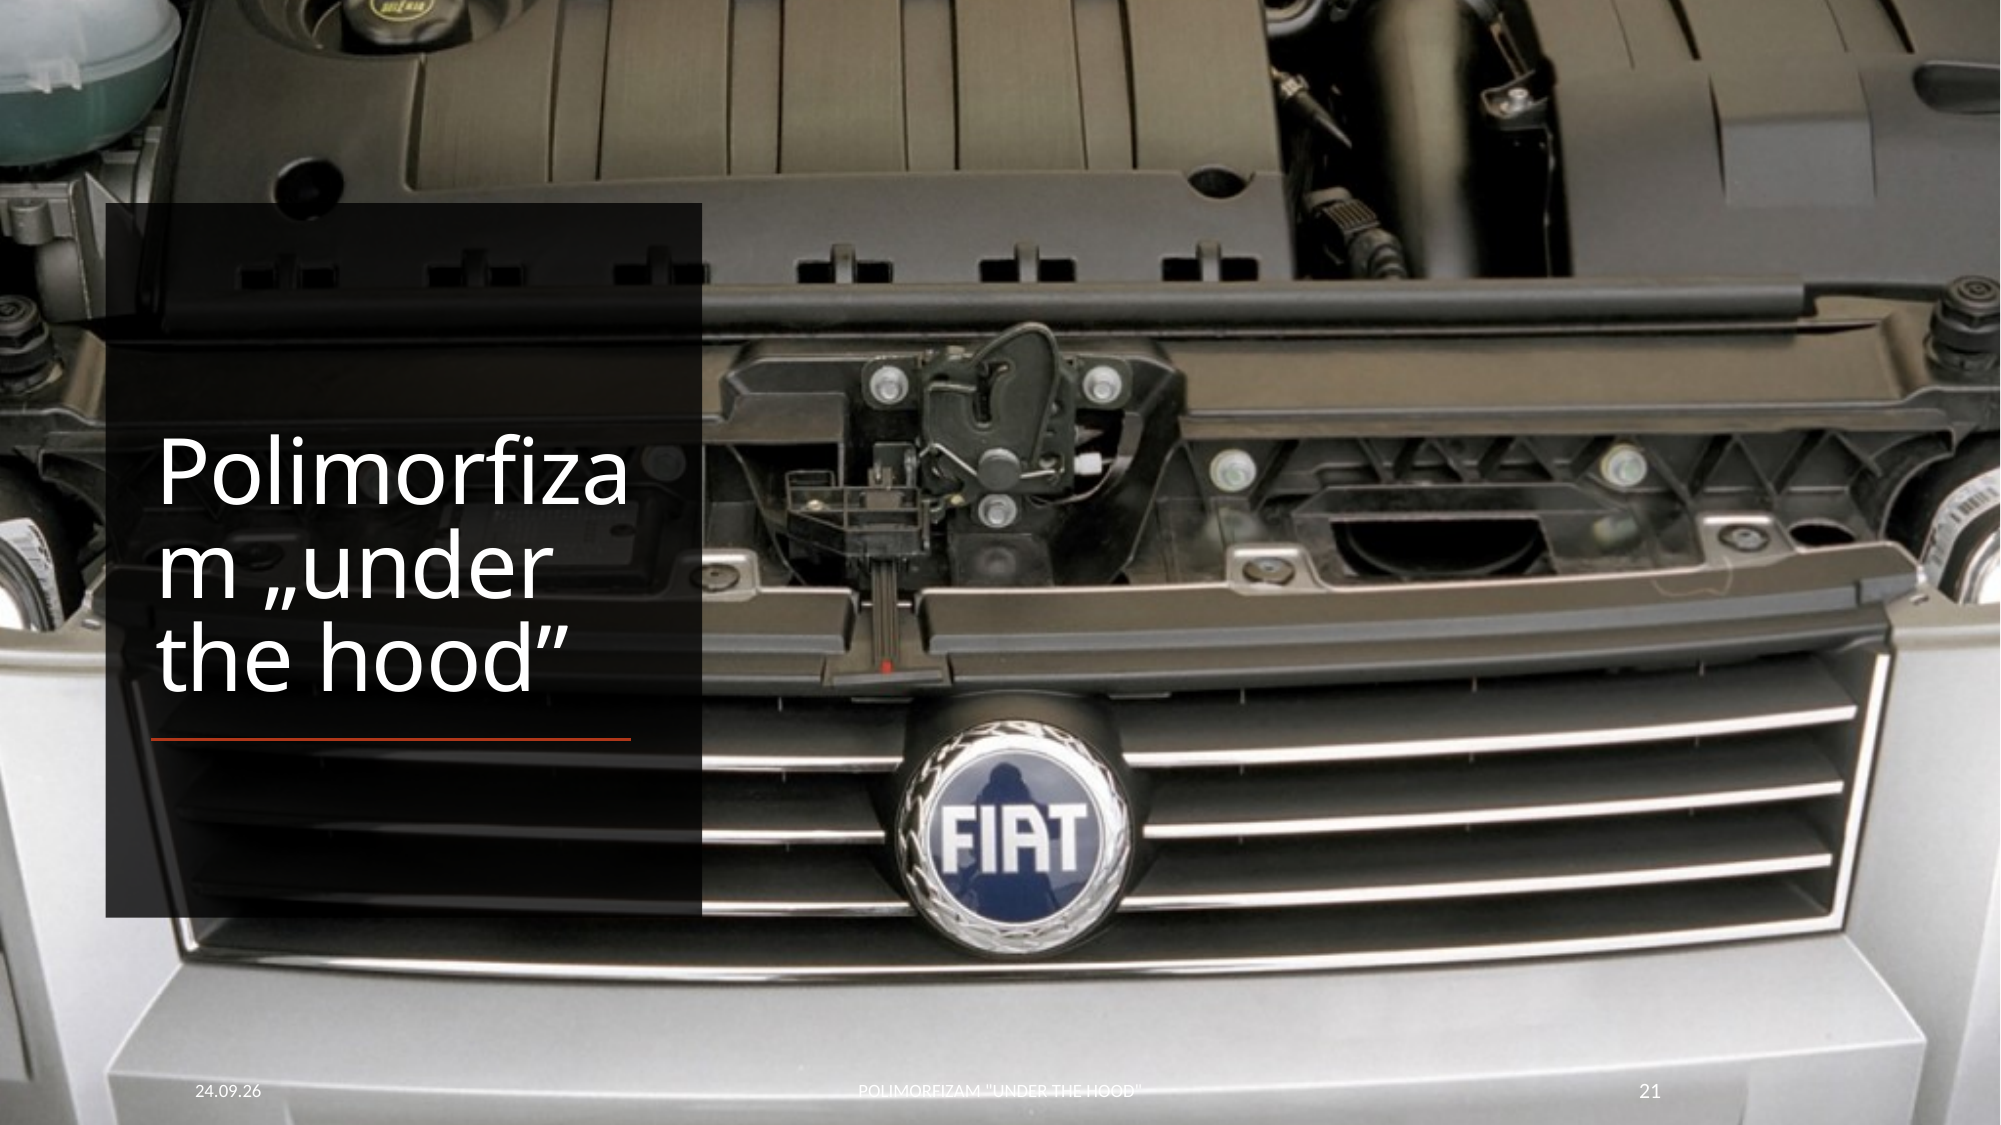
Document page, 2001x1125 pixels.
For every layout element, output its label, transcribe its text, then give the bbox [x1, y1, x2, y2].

text_box [106, 203, 702, 918]
title Polimorfizam „under the hood” [140, 242, 668, 718]
text_box [180, 1059, 586, 1120]
picture [0, 0, 2000, 1125]
text_box ‹#› [1624, 1059, 1840, 1120]
text_box Polimorfizam "under the hood" [604, 1059, 1396, 1120]
